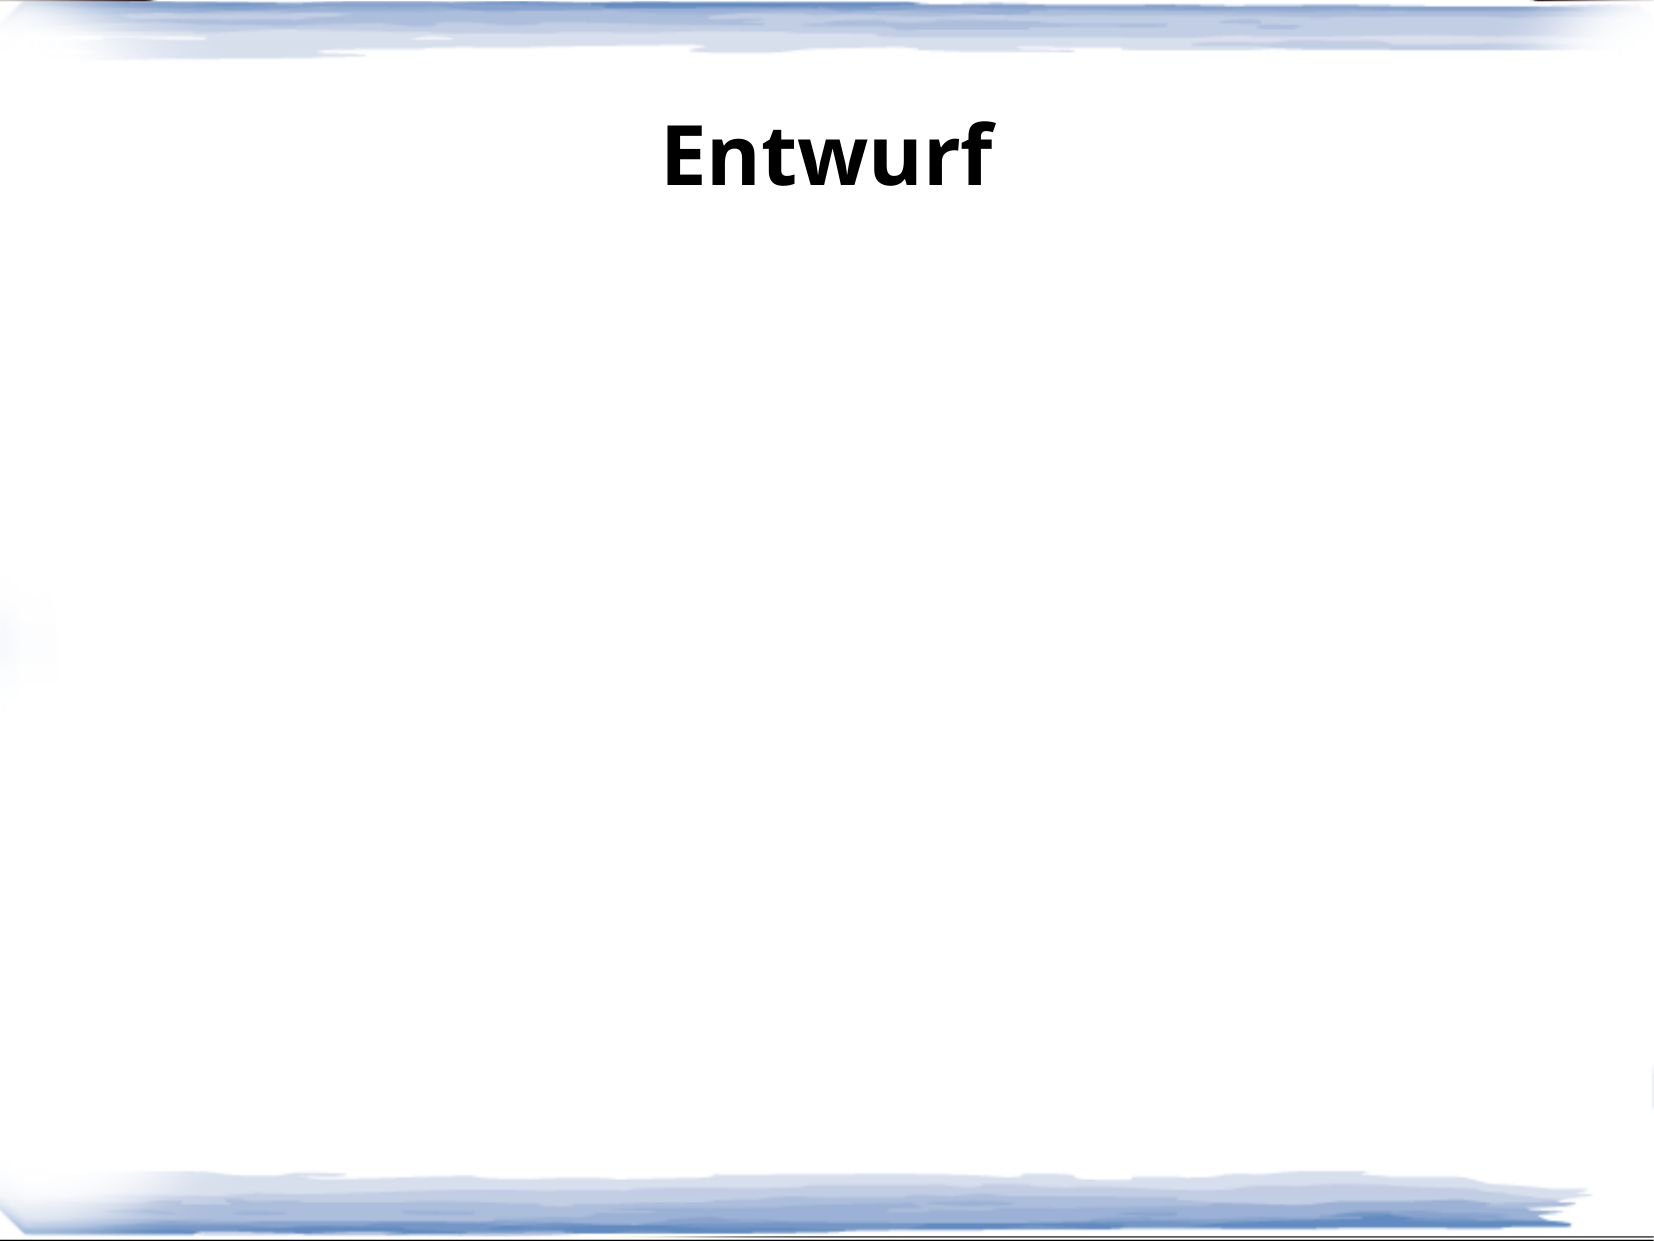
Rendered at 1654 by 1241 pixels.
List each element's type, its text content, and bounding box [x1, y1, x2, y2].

title Entwurf [82, 49, 1571, 257]
picture [0, 0, 1654, 1241]
